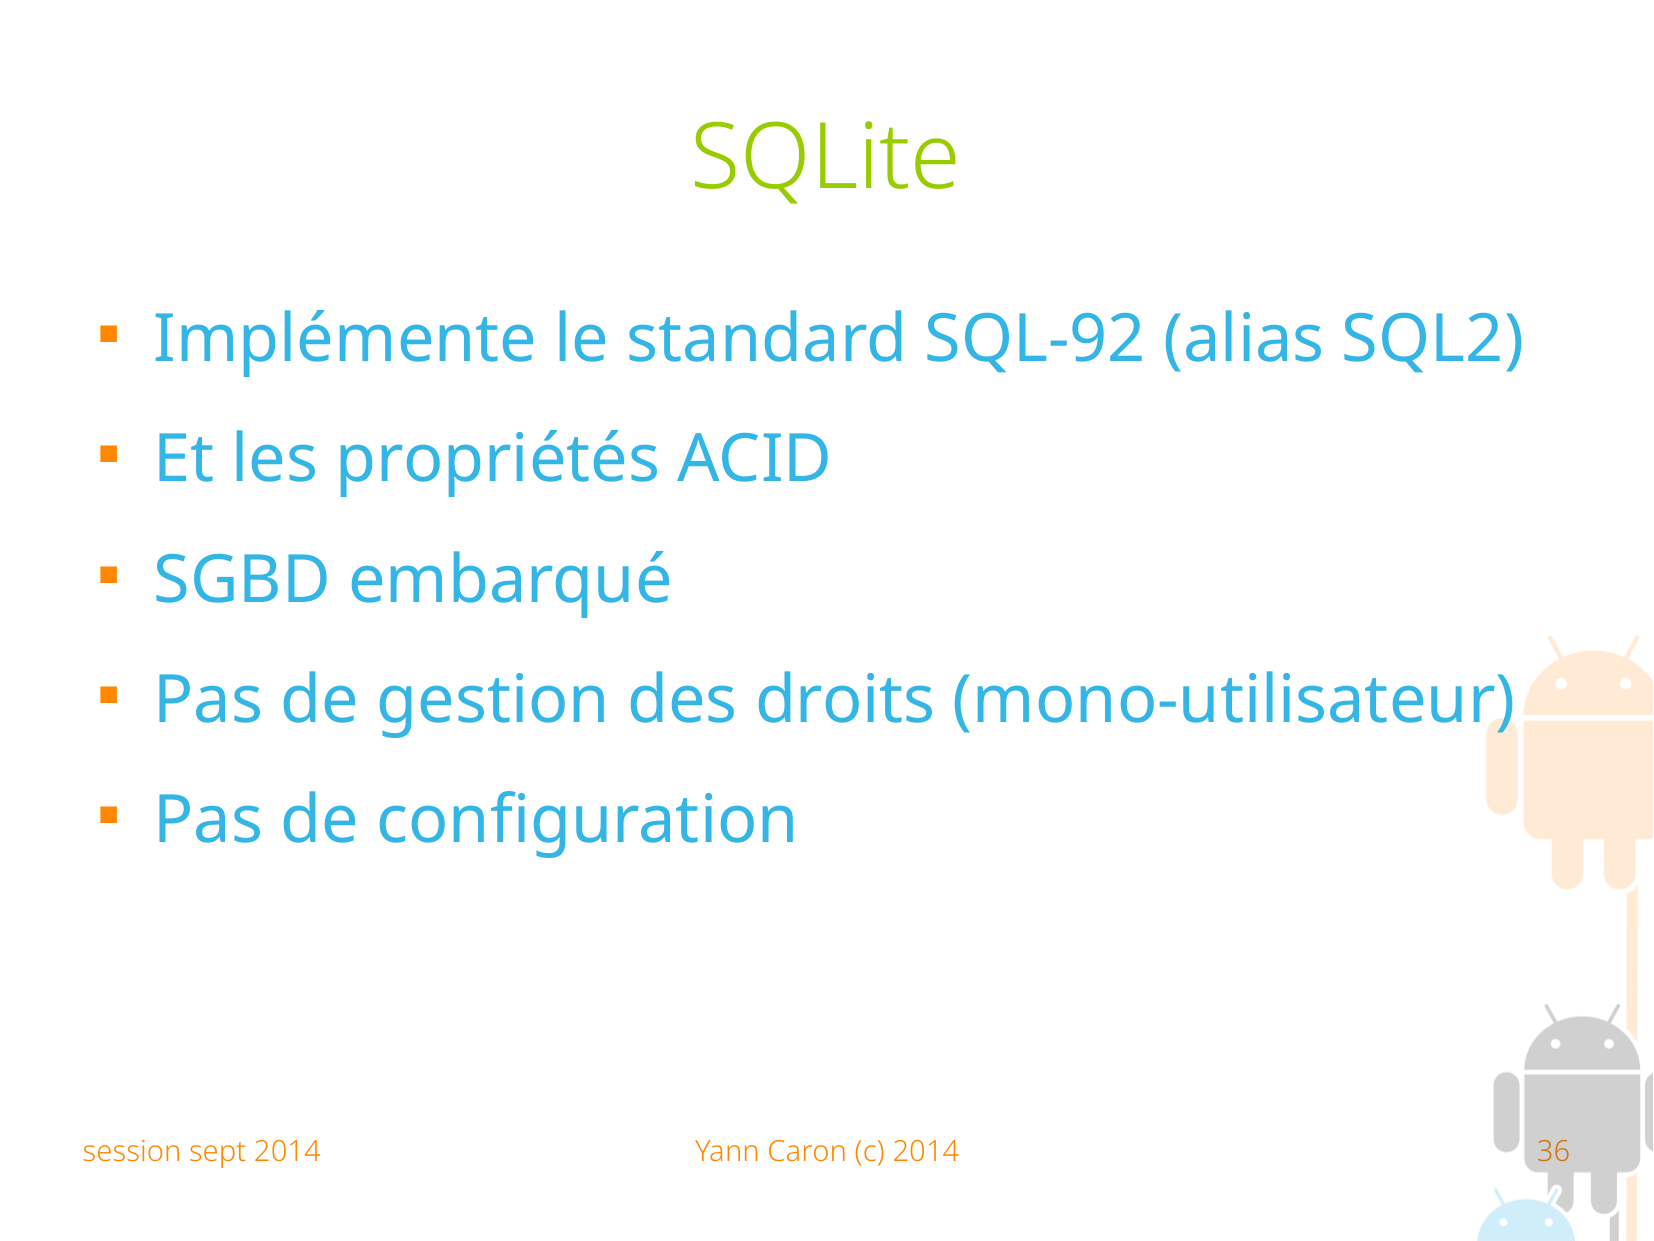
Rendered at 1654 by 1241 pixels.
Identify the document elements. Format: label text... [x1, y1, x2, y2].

list Implémente le standard SQL-92 (alias SQL2) Et les propriétés ACID SGBD embarqué Pas de gestion des droits (mono-utilisateur) Pas de configuration [82, 290, 1571, 1010]
title SQLite [82, 49, 1571, 257]
picture [240, 423, 1654, 1241]
